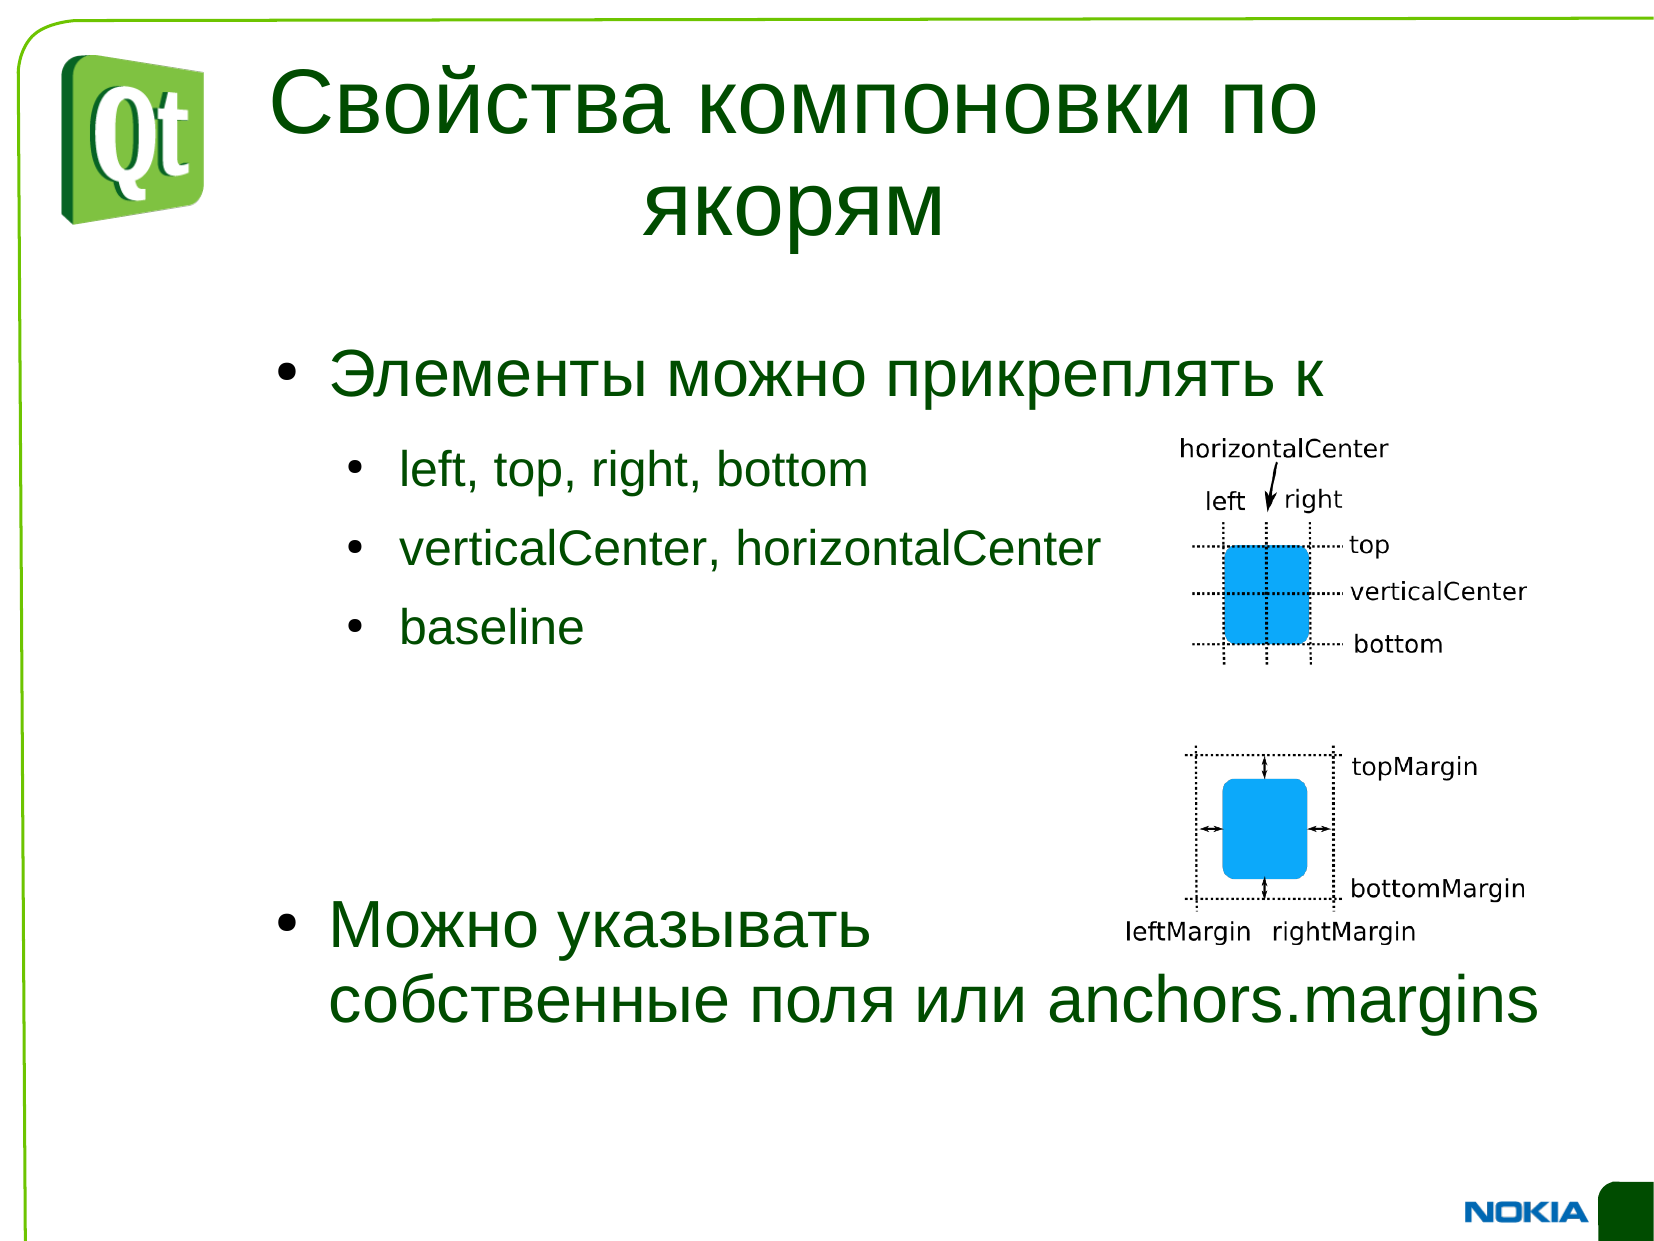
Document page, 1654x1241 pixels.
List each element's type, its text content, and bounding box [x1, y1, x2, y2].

picture [1181, 438, 1527, 668]
picture [1127, 744, 1524, 945]
title Свойства компоновки по якорям [257, 50, 1333, 256]
list Элементы можно прикреплять к left, top, right, bottom verticalCenter, horizontalCenter baseline Можно указывать собственные поля или anchors.margins [257, 336, 1577, 1141]
picture [61, 55, 204, 225]
picture [1465, 1201, 1589, 1223]
